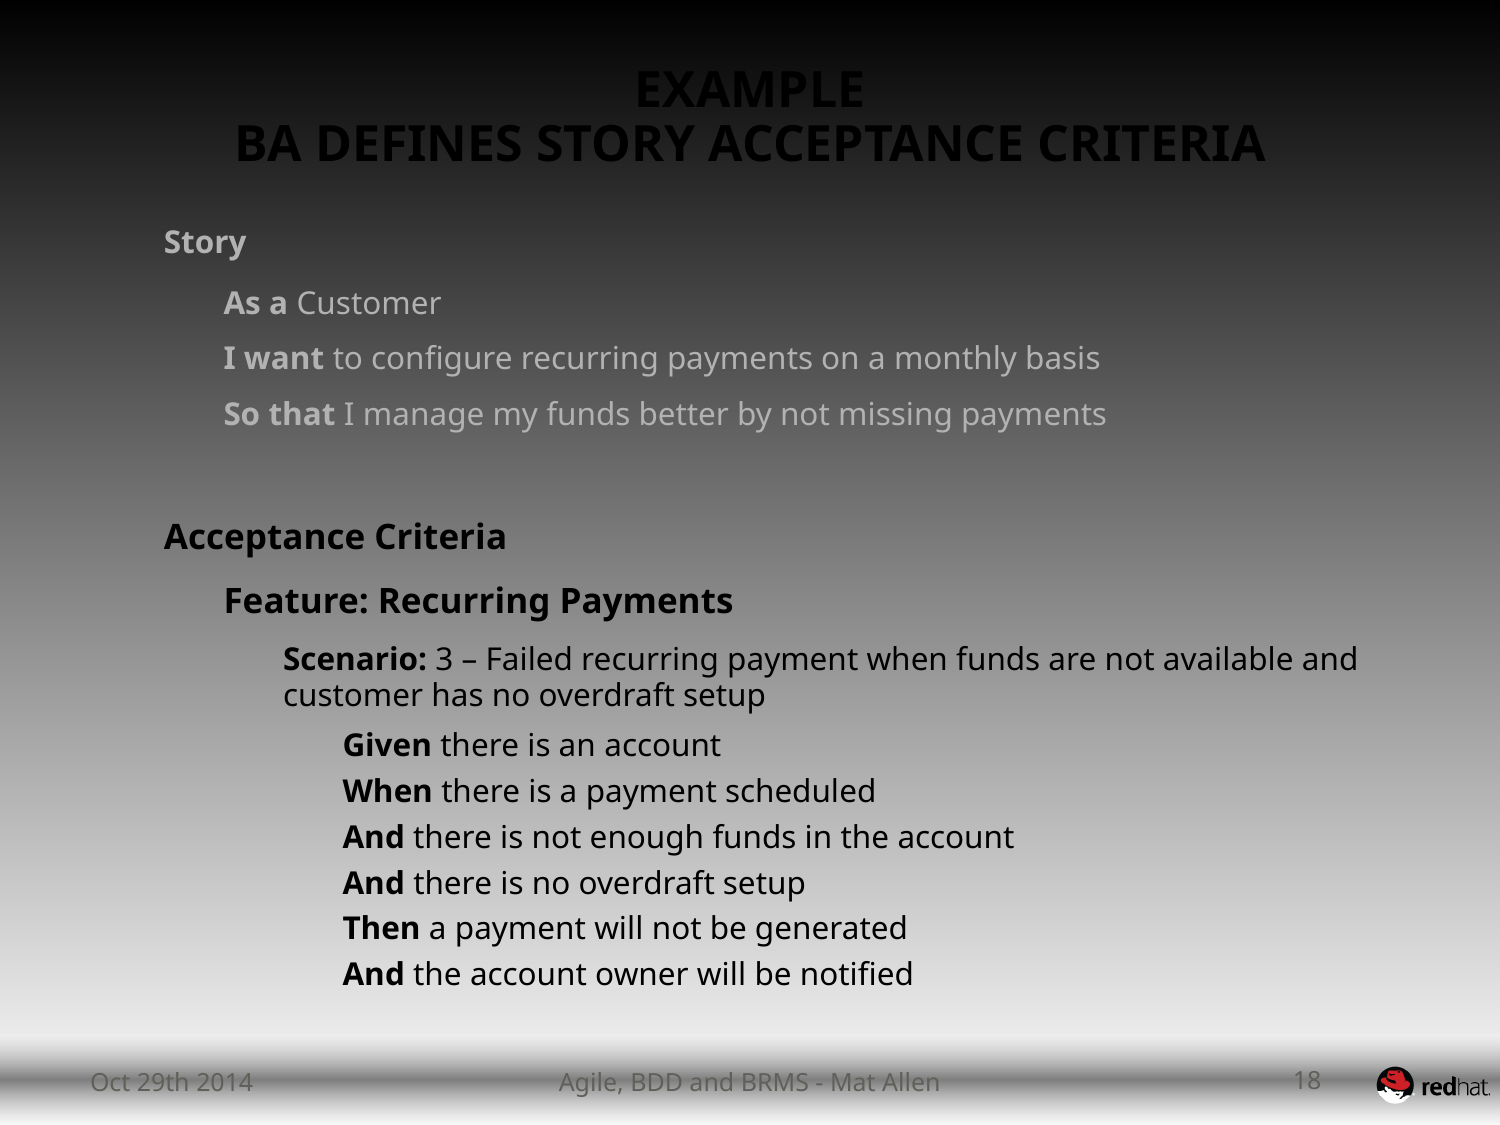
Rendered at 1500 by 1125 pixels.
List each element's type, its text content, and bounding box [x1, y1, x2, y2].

slide_number Oct 29th 2014 [75, 1051, 425, 1112]
footer Agile, BDD and BRMS - Mat Allen [512, 1051, 988, 1112]
list Story As a Customer I want to configure recurring payments on a monthly basis So that I manage my funds better by not missing payments Acceptance Criteria Feature: Recurring Payments Scenario: 3 – Failed recurring payment when funds are not available and customer has no overdraft setup Given there is an account When there is a payment scheduled And there is not enough funds in the account And there is no overdraft setup Then a payment will not be generated And the account owner will be notified [74, 209, 1477, 1012]
picture [1364, 1057, 1500, 1110]
title Example BA defines story Acceptance Criteria [75, 22, 1426, 188]
slide_number <number> [1074, 1051, 1337, 1112]
